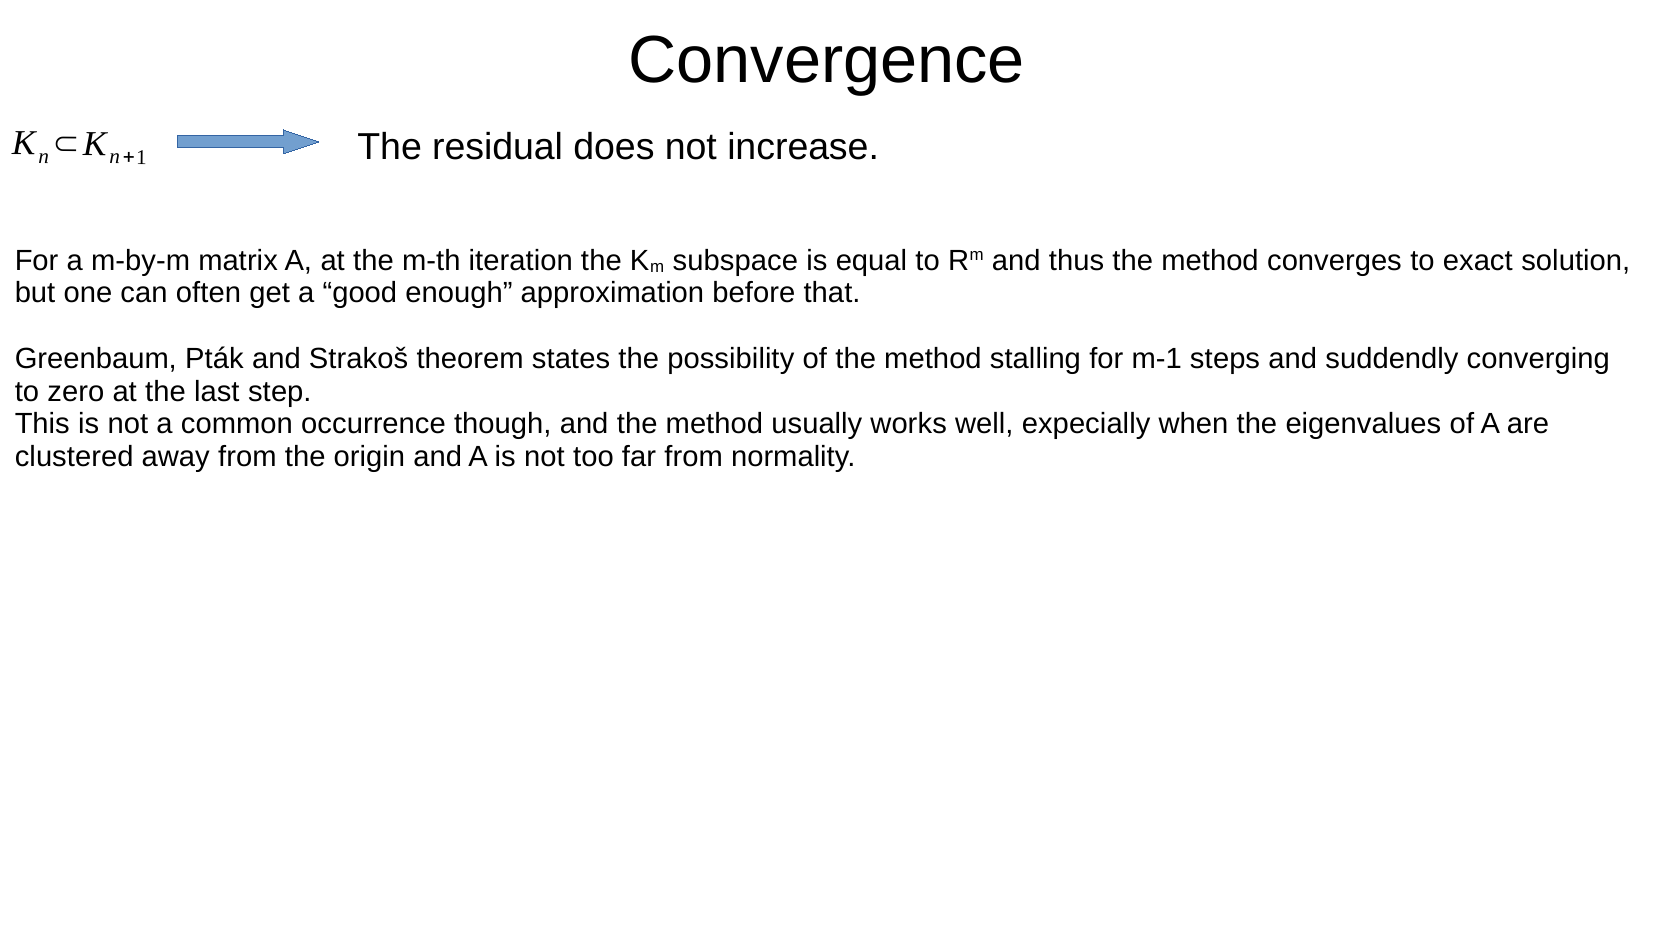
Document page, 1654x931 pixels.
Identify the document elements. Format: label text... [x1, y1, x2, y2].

text_box The residual does not increase. [342, 118, 969, 175]
text_box For a m-by-m matrix A, at the m-th iteration the Km subspace is equal to Rm and thus the method converges to exact solution, but one can often get a “good enough” approximation before that. Greenbaum, Pták and Strakoš theorem states the possibility of the method stalling for m-1 steps and suddendly converging to zero at the last step. This is not a common occurrence though, and the method usually works well, expecially when the eigenvalues of A are clustered away from the origin and A is not too far from normality. [0, 236, 1654, 481]
title Convergence [82, 1, 1571, 119]
text_box [177, 129, 319, 154]
chart [0, 123, 156, 169]
